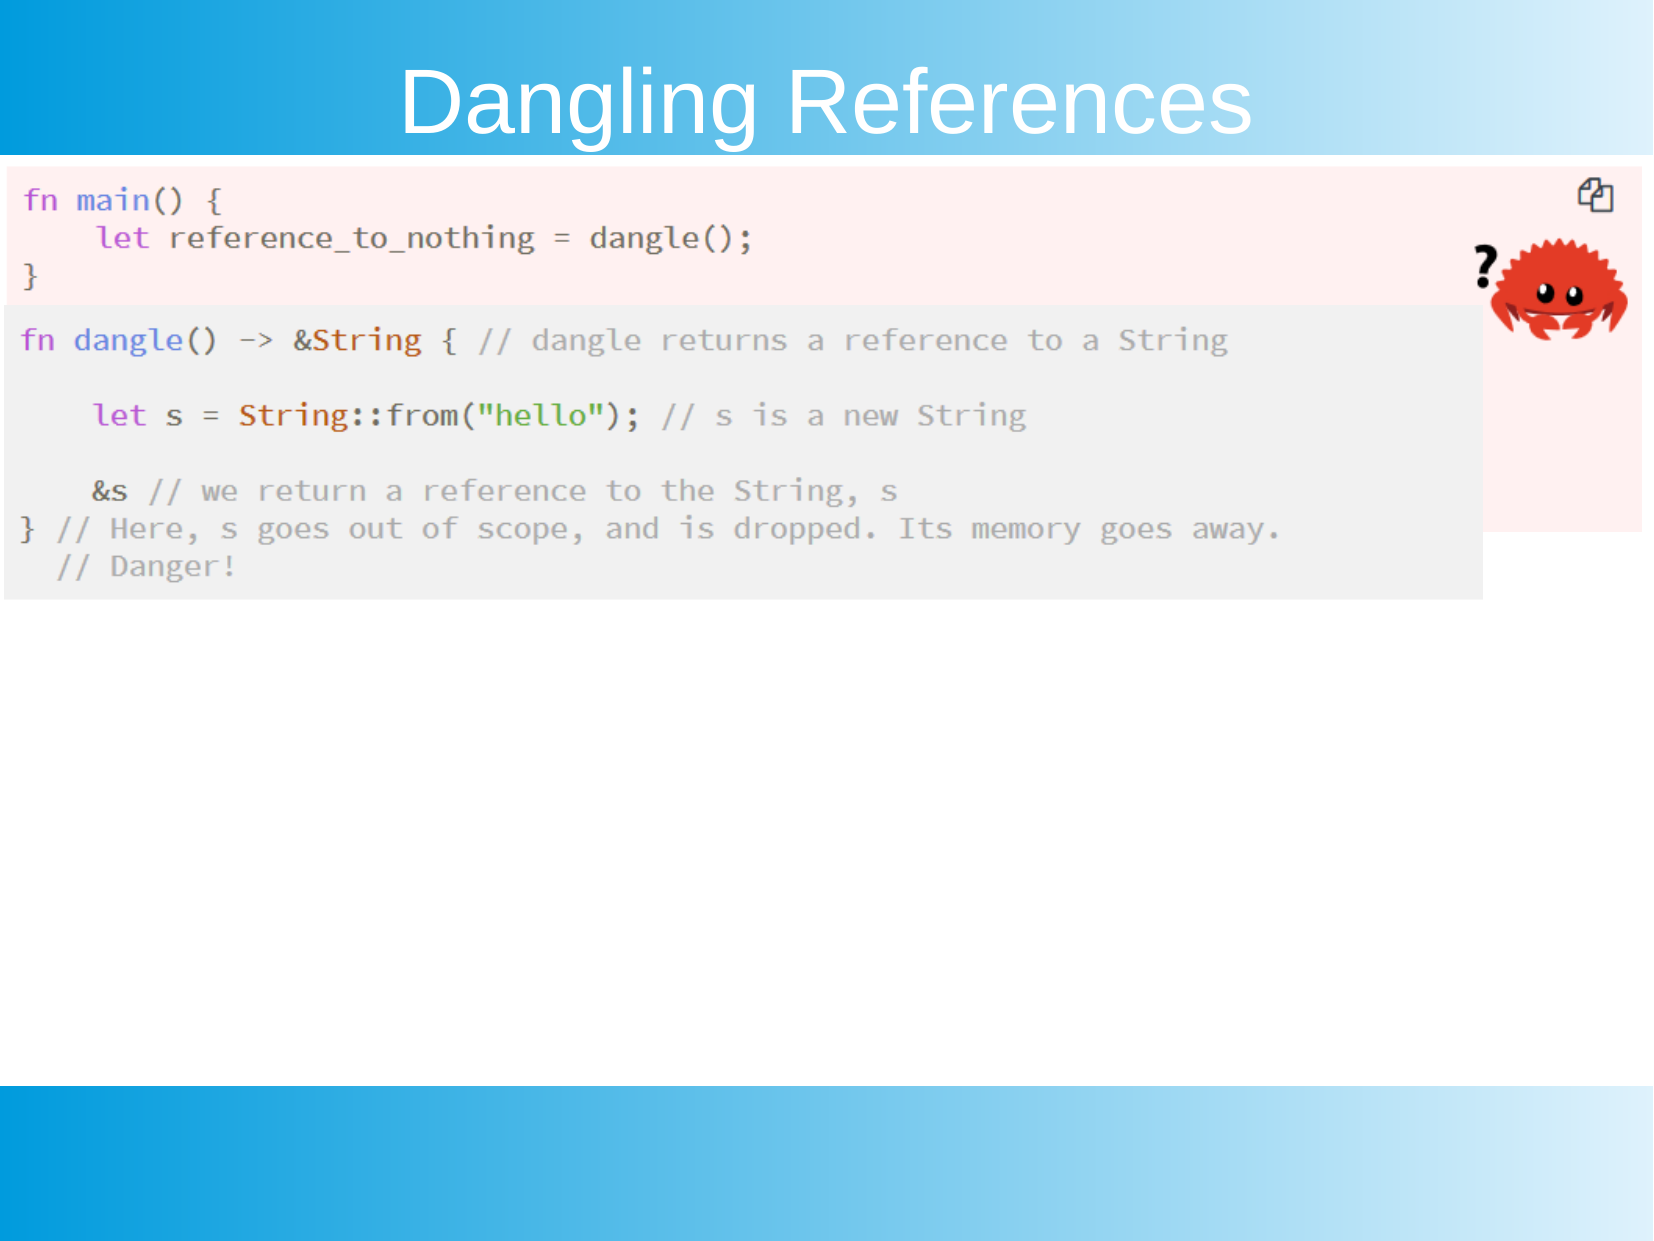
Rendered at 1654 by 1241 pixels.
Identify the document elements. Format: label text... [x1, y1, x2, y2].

picture [4, 162, 1642, 603]
title Dangling References [82, 49, 1571, 155]
